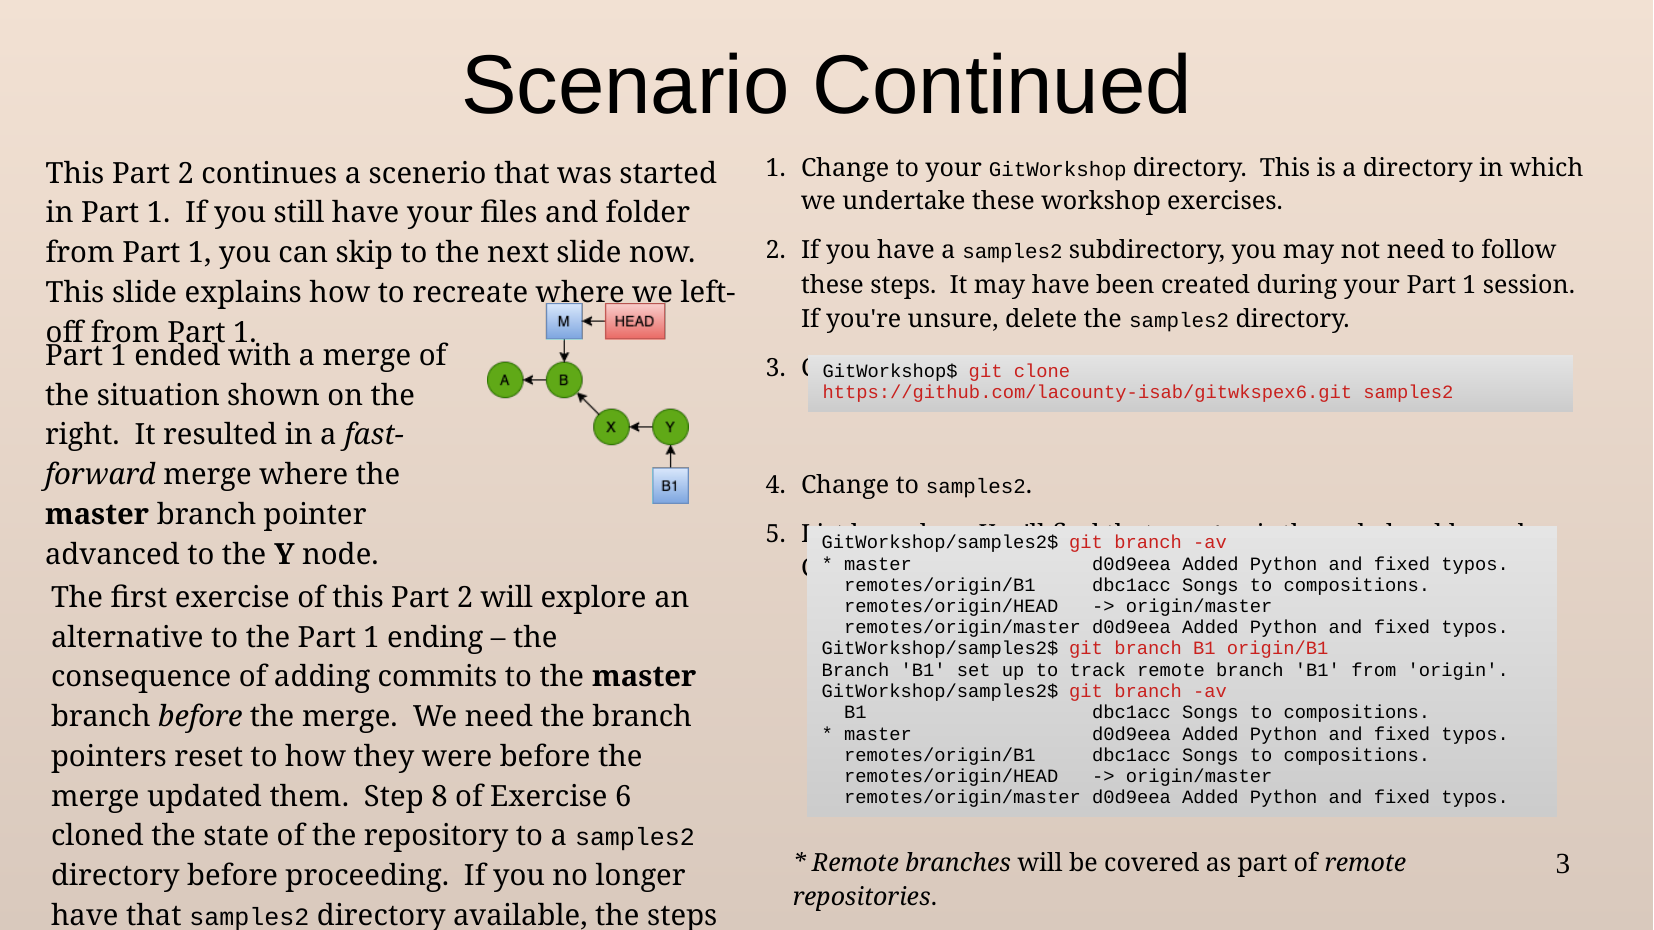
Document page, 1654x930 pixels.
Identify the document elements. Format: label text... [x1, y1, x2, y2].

text_box GitWorkshop$ git clone https://github.com/lacounty-isab/gitwkspex6.git samples2 [807, 354, 1573, 412]
text_box * Remote branches will be covered as part of remote repositories. [778, 836, 1484, 880]
title Scenario Continued [82, 19, 1571, 144]
text_box Part 1 ended with a merge of the situation shown on the right. It resulted in a fast-forward merge where the master branch pointer advanced to the Y node. [30, 326, 506, 507]
text_box Change to your GitWorkshop directory. This is a directory in which we undertake these workshop exercises. If you have a samples2 subdirectory, you may not need to follow these steps. It may have been created during your Part 1 session. If you're unsure, delete the samples2 directory. Clone the lacounty-isab/gitwkspex6 repository to samples2. Change to samples2. List branches. You'll find that master is the only local branch. Create a local B1 branch from the origin/B1 remote branch*. [750, 141, 1621, 541]
picture [487, 303, 689, 504]
text_box This Part 2 continues a scenerio that was started in Part 1. If you still have your files and folder from Part 1, you can skip to the next slide now. This slide explains how to recreate where we left-off from Part 1. [30, 144, 750, 292]
text_box The first exercise of this Part 2 will explore an alternative to the Part 1 ending – the consequence of adding commits to the master branch before the merge. We need the branch pointers reset to how they were before the merge updated them. Step 8 of Exercise 6 cloned the state of the repository to a samples2 directory before proceeding. If you no longer have that samples2 directory available, the steps on the right will show you how to recreate it from a repository hosted on GitHub. [36, 568, 742, 881]
text_box GitWorkshop/samples2$ git branch -av * master d0d9eea Added Python and fixed typos. remotes/origin/B1 dbc1acc Songs to compositions. remotes/origin/HEAD -> origin/master remotes/origin/master d0d9eea Added Python and fixed typos. GitWorkshop/samples2$ git branch B1 origin/B1 Branch 'B1' set up to track remote branch 'B1' from 'origin'. GitWorkshop/samples2$ git branch -av B1 dbc1acc Songs to compositions. * master d0d9eea Added Python and fixed typos. remotes/origin/B1 dbc1acc Songs to compositions. remotes/origin/HEAD -> origin/master remotes/origin/master d0d9eea Added Python and fixed typos. [806, 525, 1557, 818]
